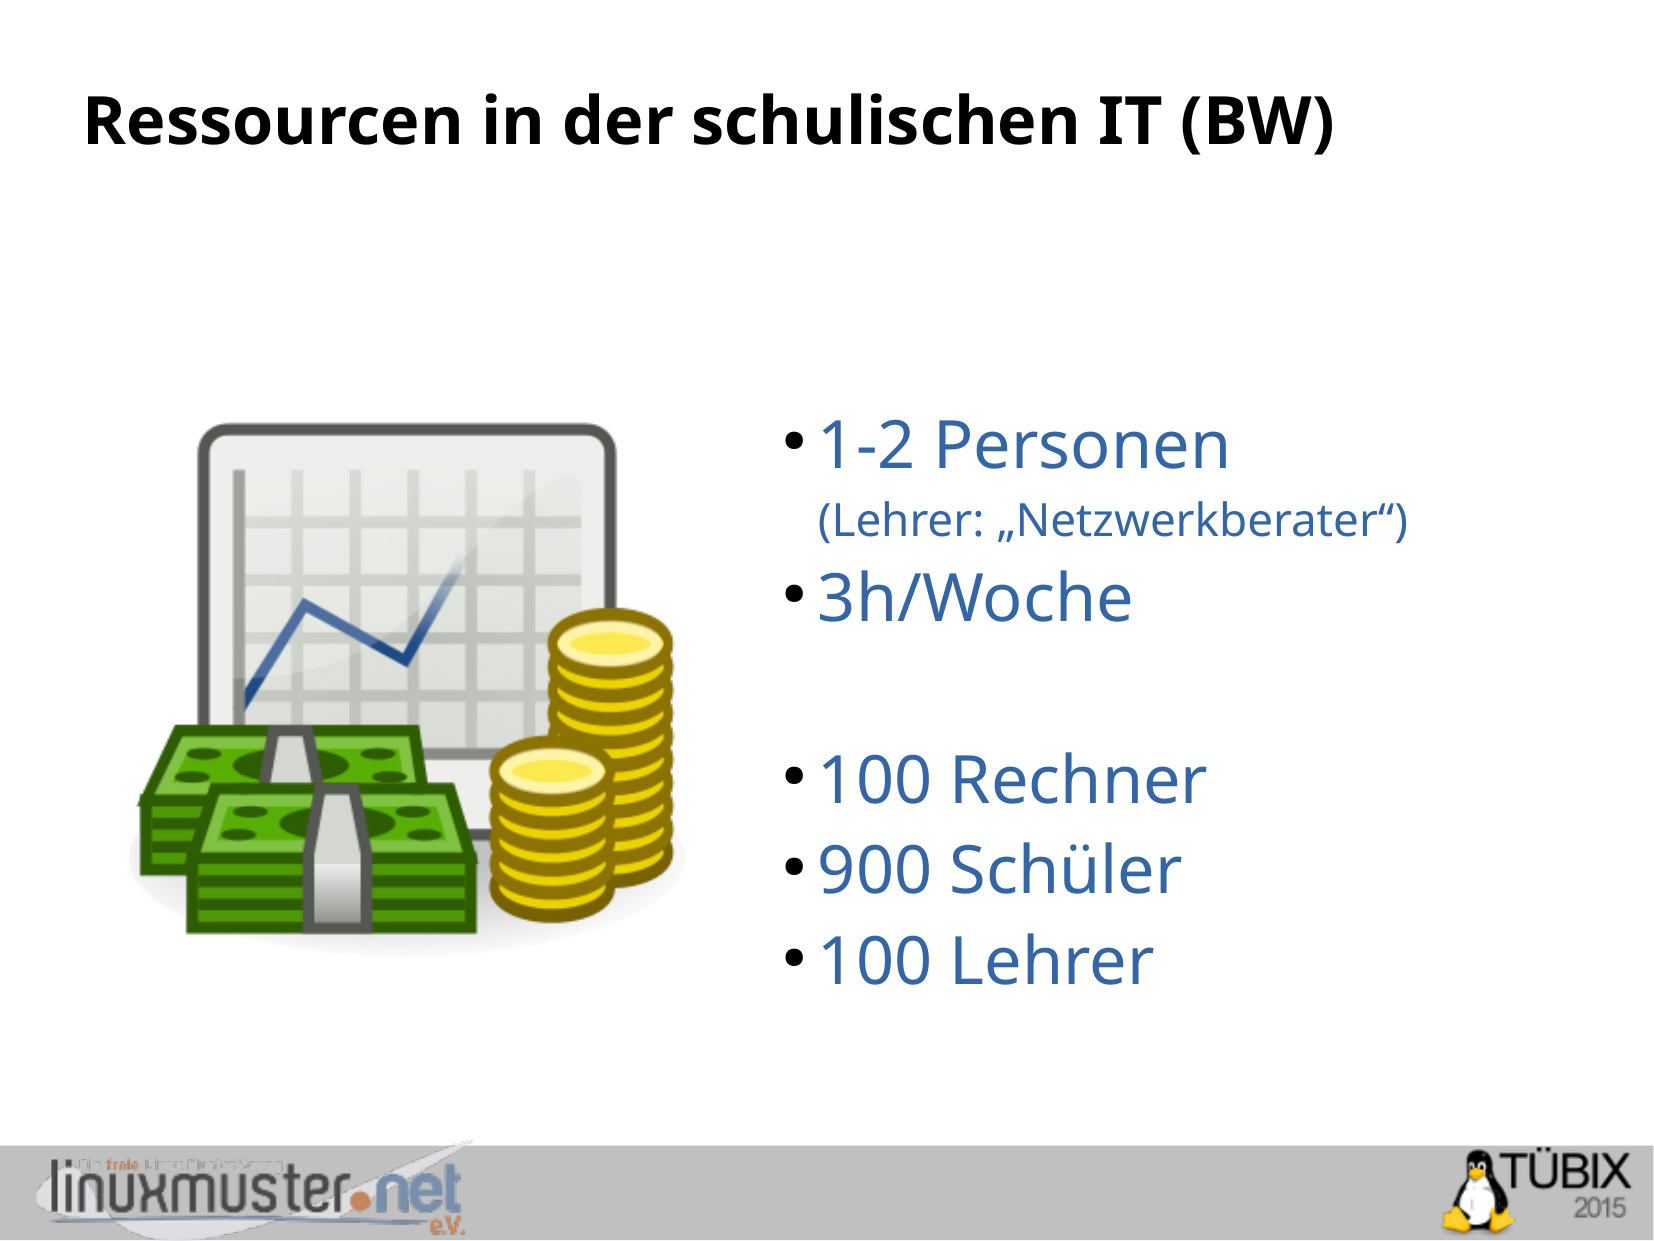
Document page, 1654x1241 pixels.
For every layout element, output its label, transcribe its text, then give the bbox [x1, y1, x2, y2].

text_box 1-2 Personen (Lehrer: „Netzwerkberater“) 3h/Woche 100 Rechner 900 Schüler 100 Lehrer [767, 389, 1583, 907]
title Ressourcen in der schulischen IT (BW) [82, 49, 1571, 189]
picture [129, 401, 686, 957]
picture [36, 1140, 473, 1241]
picture [1440, 1146, 1642, 1238]
